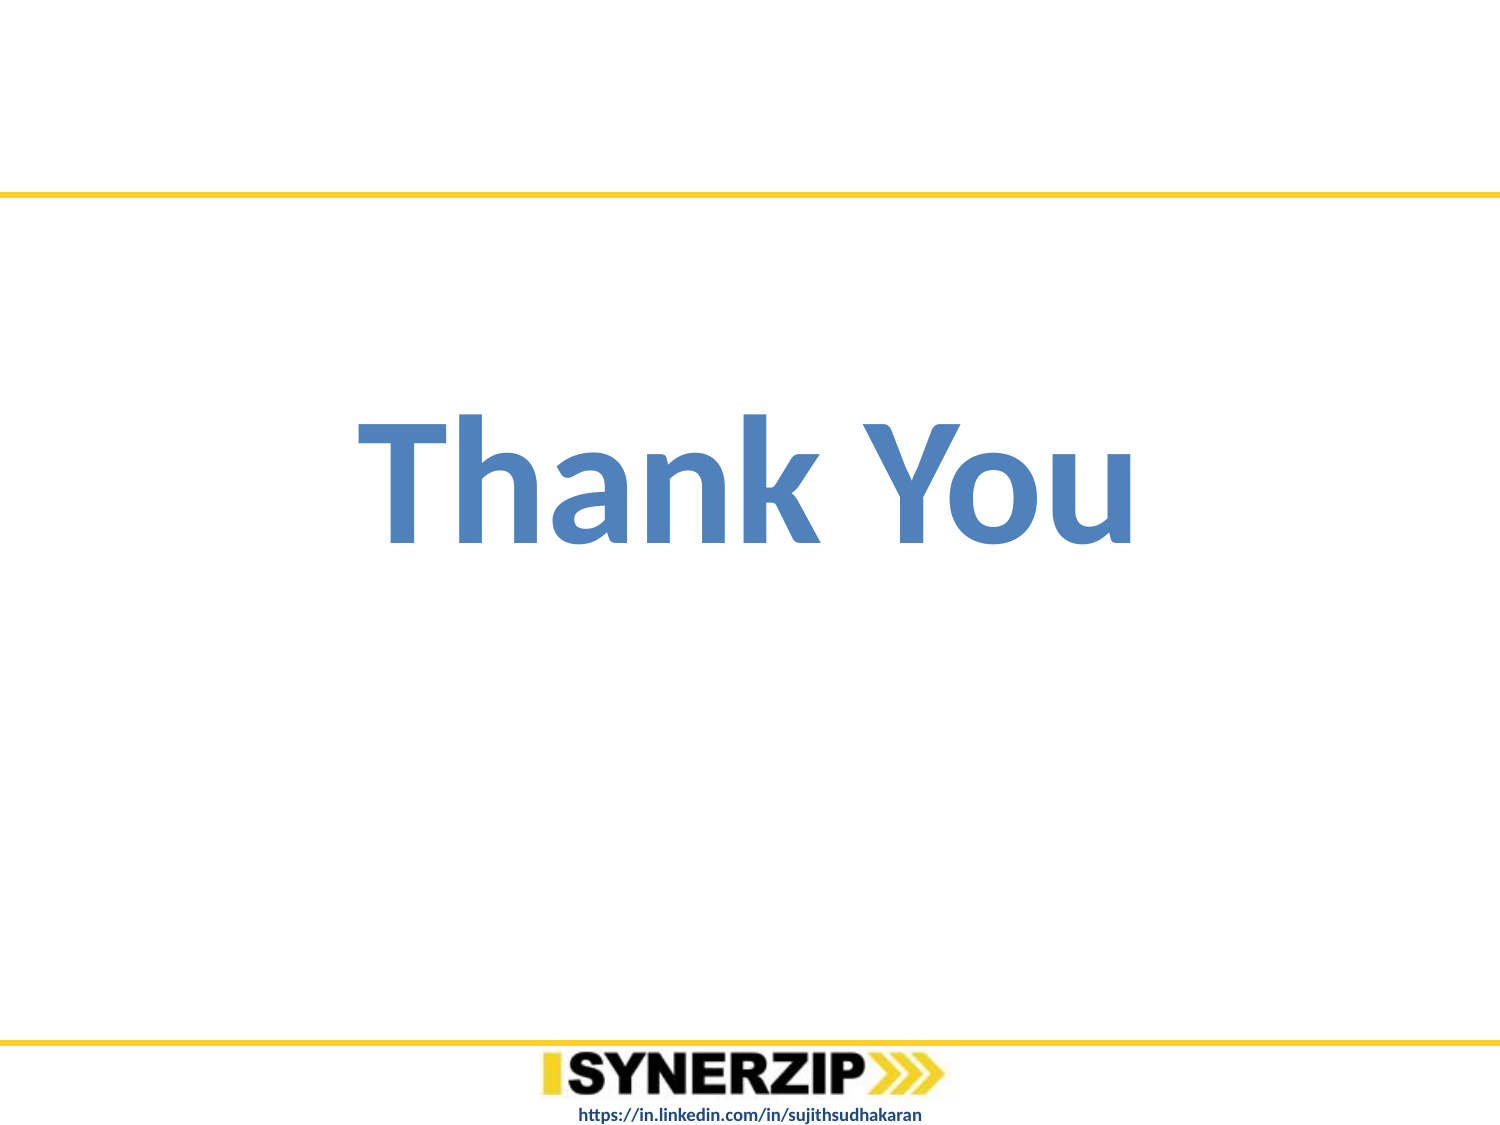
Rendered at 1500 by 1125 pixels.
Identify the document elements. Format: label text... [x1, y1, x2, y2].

title Thank You [112, 349, 1388, 591]
picture [539, 1049, 961, 1090]
text_box https://in.linkedin.com/in/sujithsudhakaran [500, 1090, 1000, 1125]
